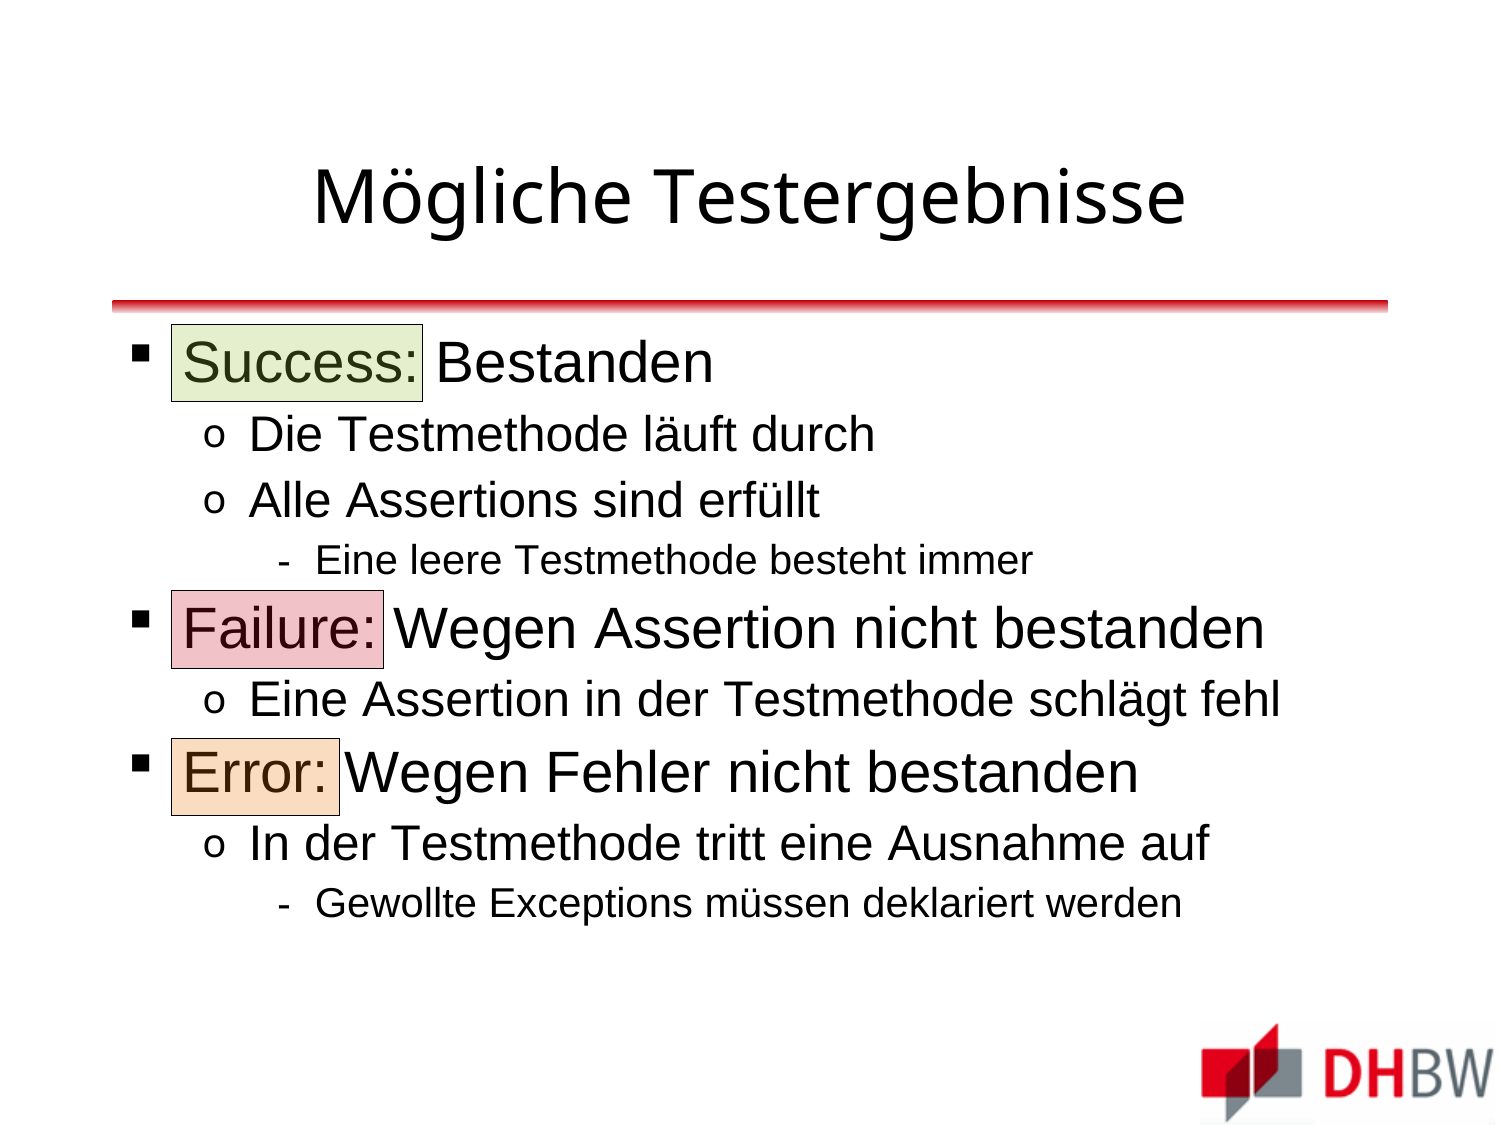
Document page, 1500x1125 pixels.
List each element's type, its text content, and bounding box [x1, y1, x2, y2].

text_box [171, 590, 384, 669]
title Mögliche Testergebnisse [112, 76, 1388, 312]
picture [1200, 1021, 1495, 1125]
text_box [171, 324, 423, 402]
text_box [171, 738, 340, 816]
list Success: Bestanden Die Testmethode läuft durch Alle Assertions sind erfüllt Eine leere Testmethode besteht immer Failure: Wegen Assertion nicht bestanden Eine Assertion in der Testmethode schlägt fehl Error: Wegen Fehler nicht bestanden In der Testmethode tritt eine Ausnahme auf Gewollte Exceptions müssen deklariert werden [112, 324, 1388, 1051]
